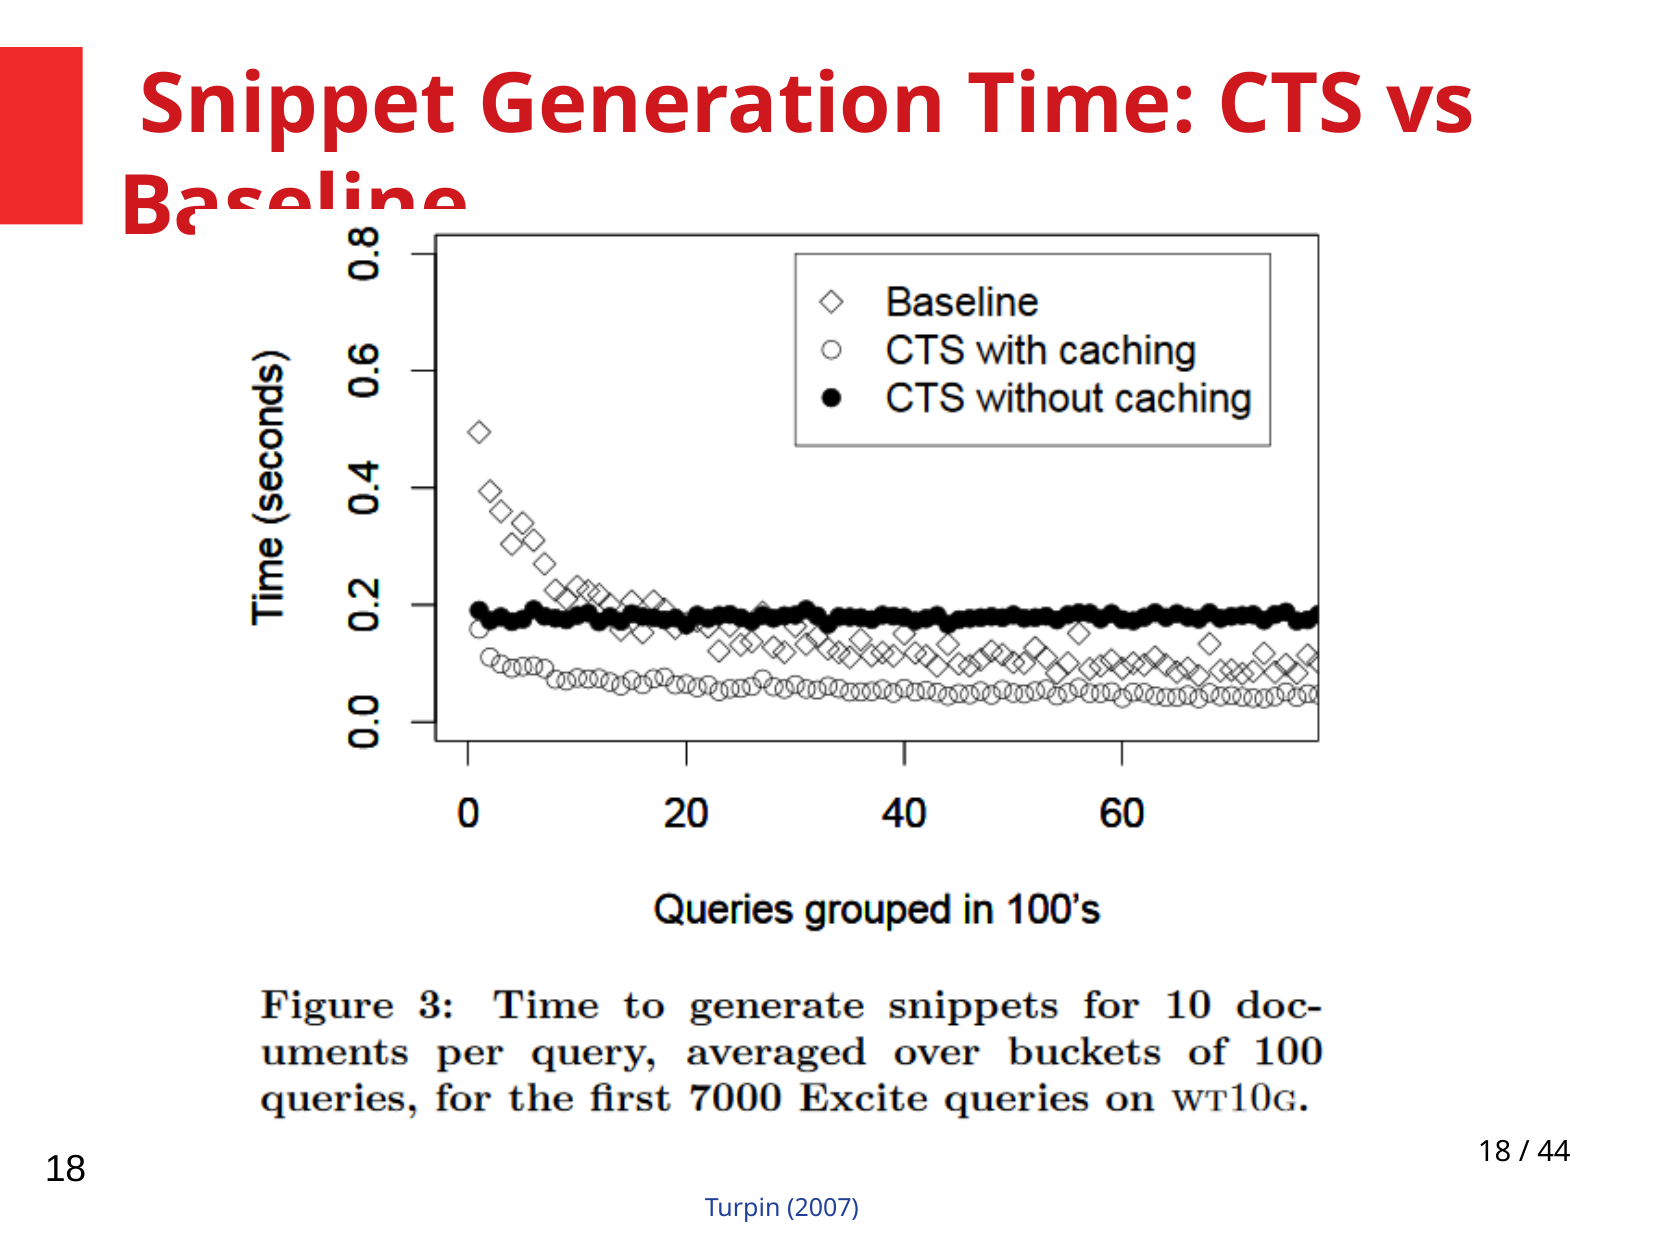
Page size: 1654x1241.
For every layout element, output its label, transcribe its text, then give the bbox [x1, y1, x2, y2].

picture [195, 209, 1405, 1137]
text_box 18 [30, 1140, 106, 1197]
title Snippet Generation Time: CTS vs Baseline [118, 49, 1571, 257]
text_box Turpin (2007) [690, 1182, 961, 1227]
